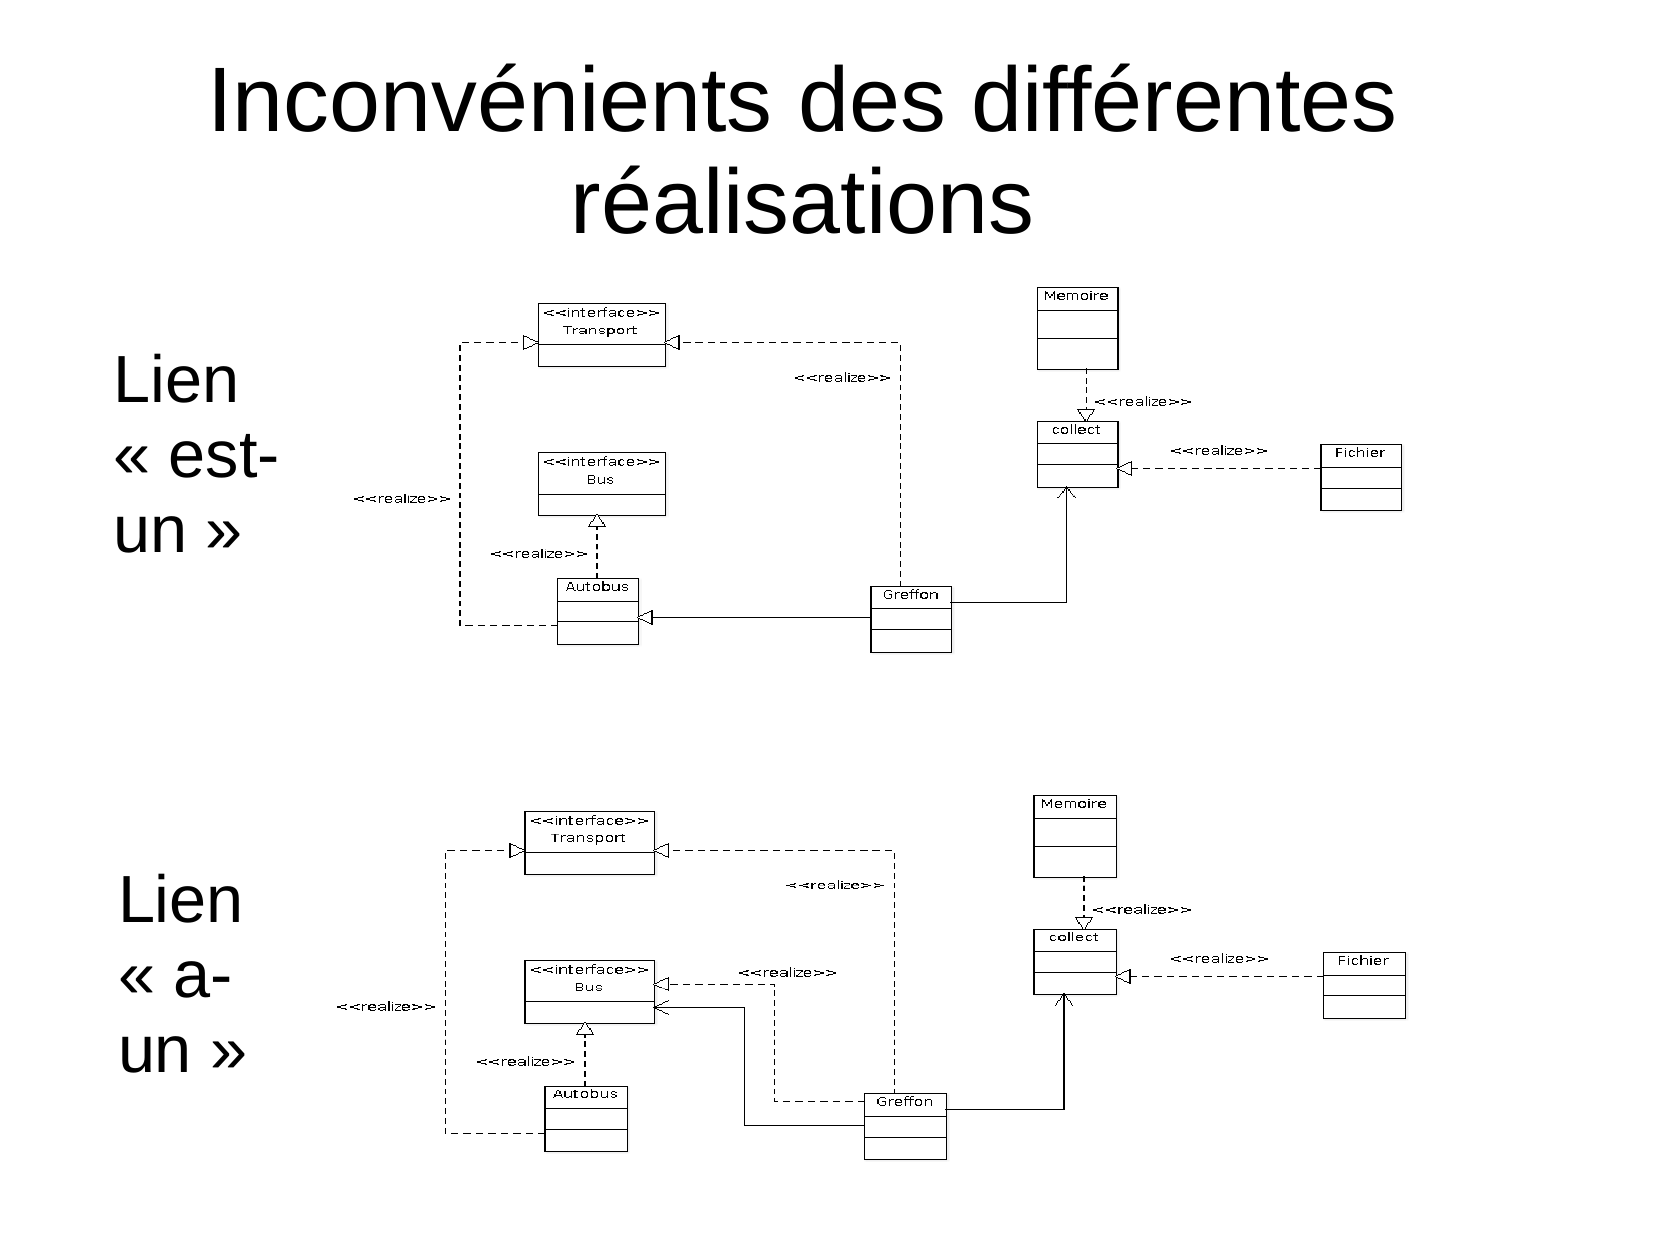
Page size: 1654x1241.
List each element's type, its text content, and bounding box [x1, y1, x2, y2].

list Lien « a-un » [47, 862, 272, 1234]
picture [0, 224, 1654, 1241]
title Inconvénients des différentes réalisations [59, 47, 1548, 224]
